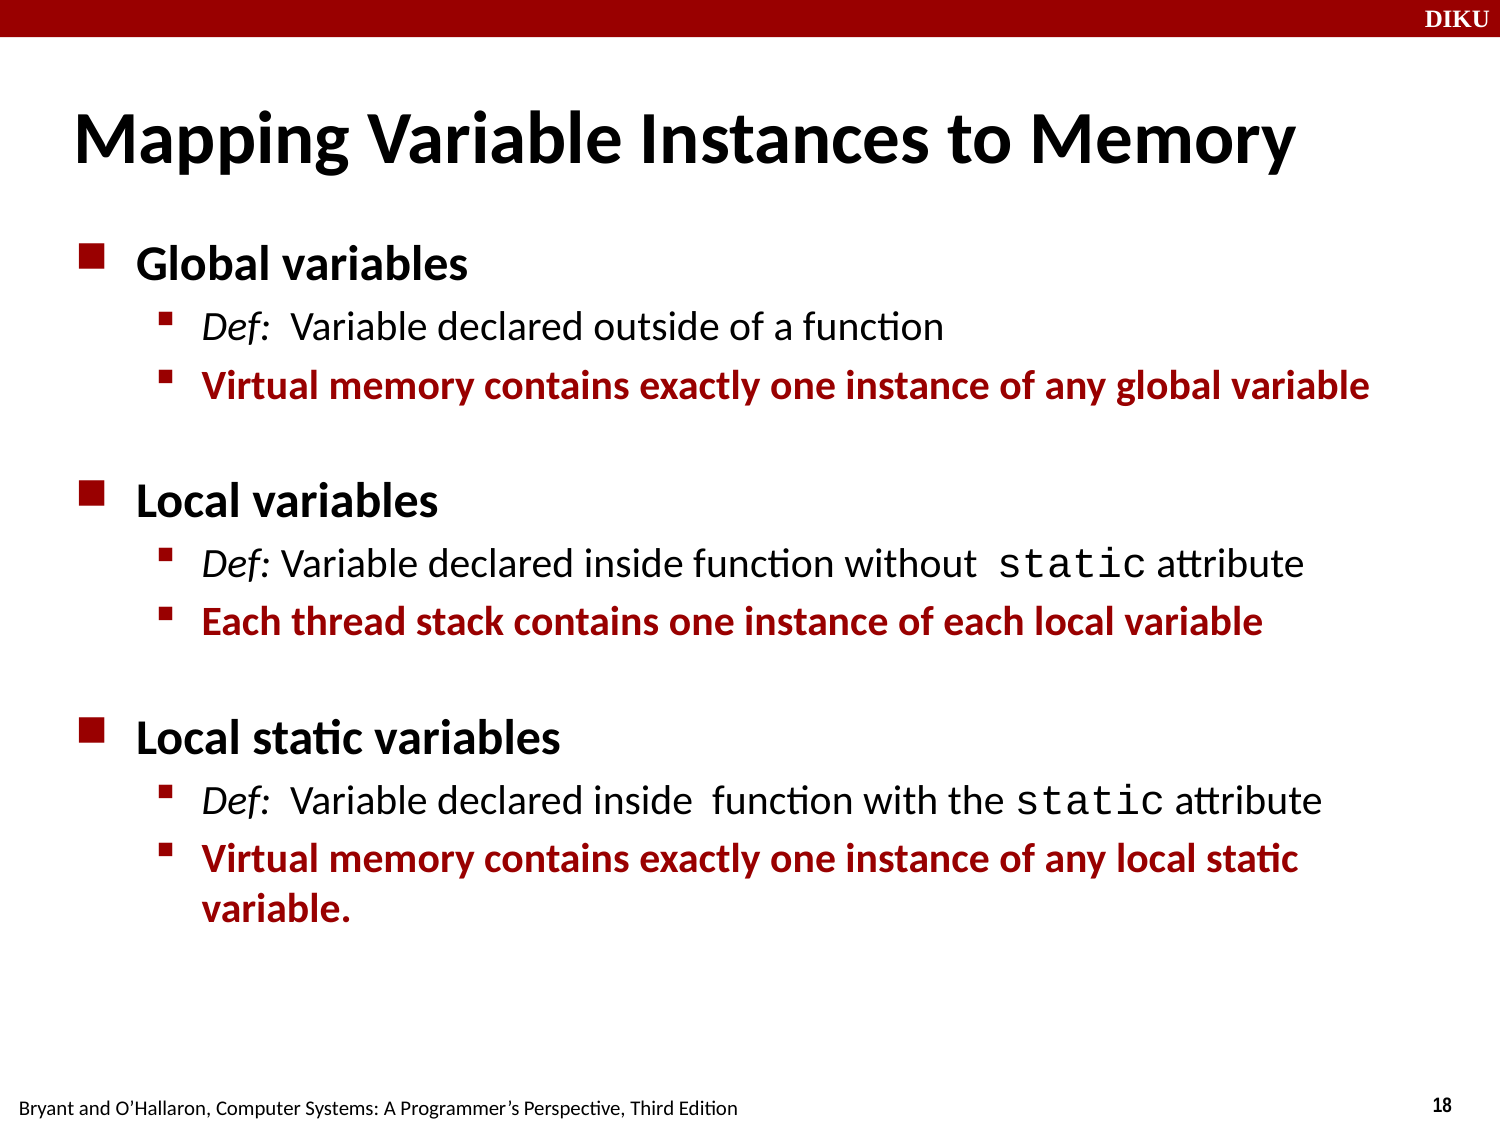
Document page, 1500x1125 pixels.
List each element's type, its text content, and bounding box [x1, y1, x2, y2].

text_box Mapping Variable Instances to Memory [58, 71, 1450, 197]
text_box Global variables Def: Variable declared outside of a function Virtual memory contains exactly one instance of any global variable Local variables Def: Variable declared inside function without static attribute Each thread stack contains one instance of each local variable Local static variables Def: Variable declared inside function with the static attribute Virtual memory contains exactly one instance of any local static variable. [65, 223, 1450, 1039]
